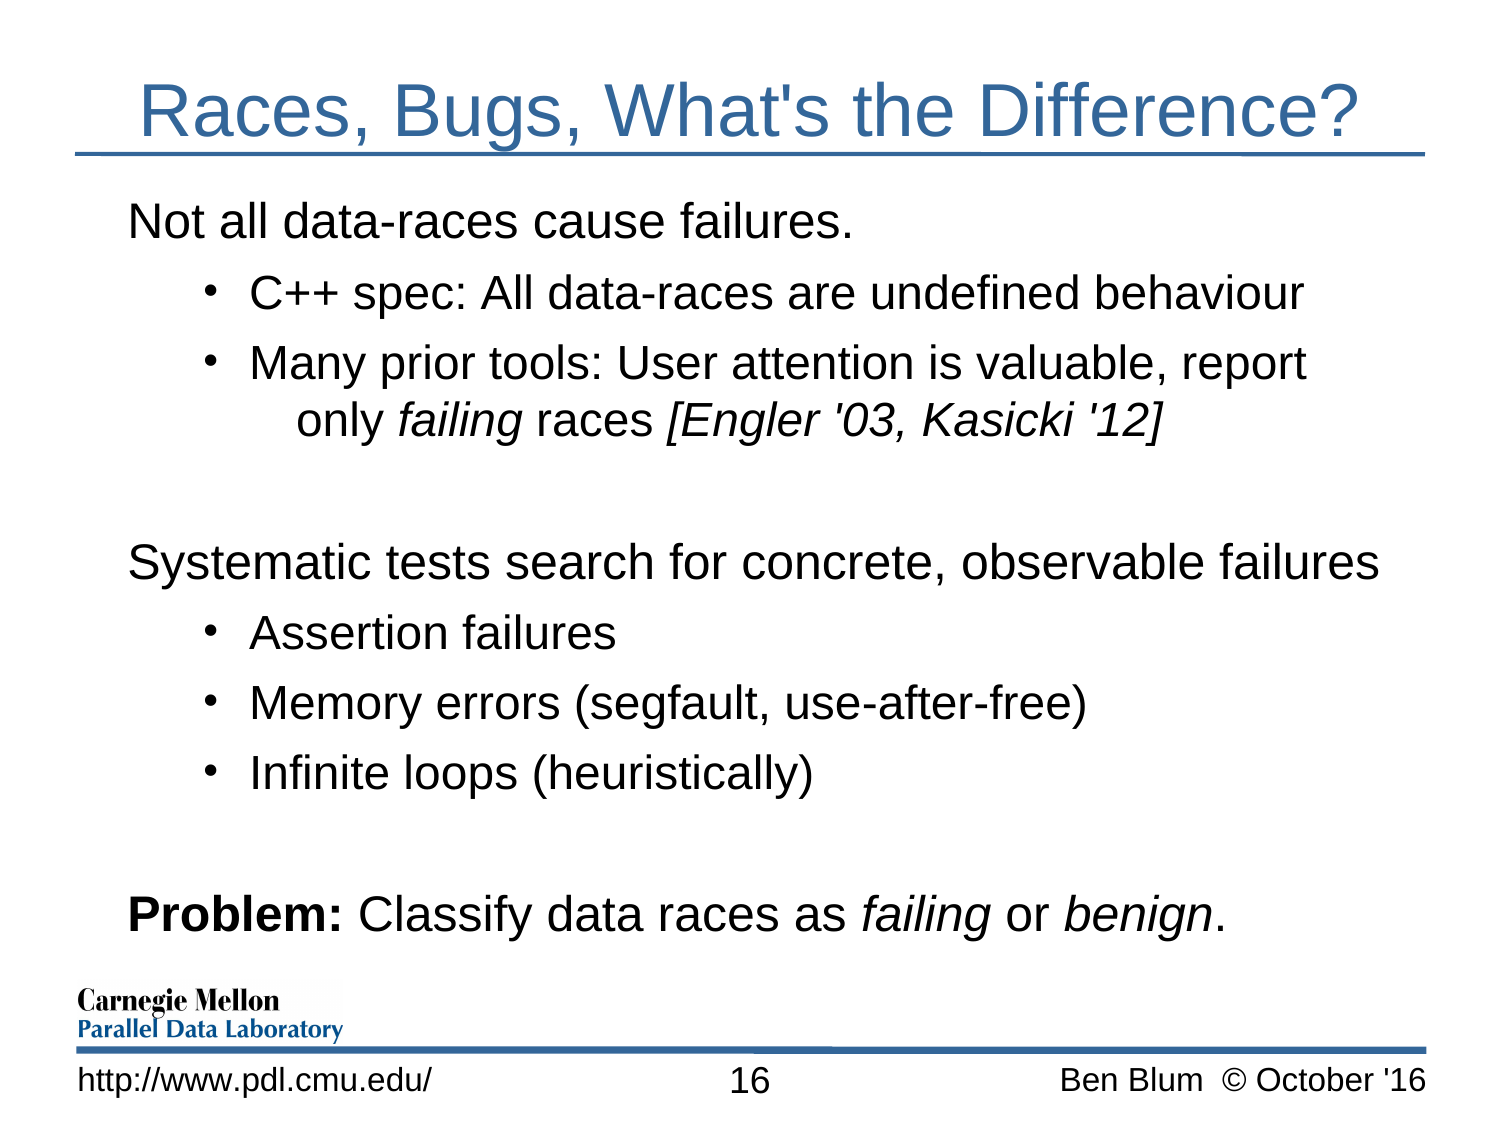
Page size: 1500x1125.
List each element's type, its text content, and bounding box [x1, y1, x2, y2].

title Races, Bugs, What's the Difference? [112, 49, 1388, 163]
picture [77, 979, 343, 1044]
list Not all data-races cause failures. C++ spec: All data-races are undefined behaviour Many prior tools: User attention is valuable, report only failing races [Engler '03, Kasicki '12] Systematic tests search for concrete, observable failures Assertion failures Memory errors (segfault, use-after-free) Infinite loops (heuristically) Problem: Classify data races as failing or benign. [112, 181, 1426, 950]
